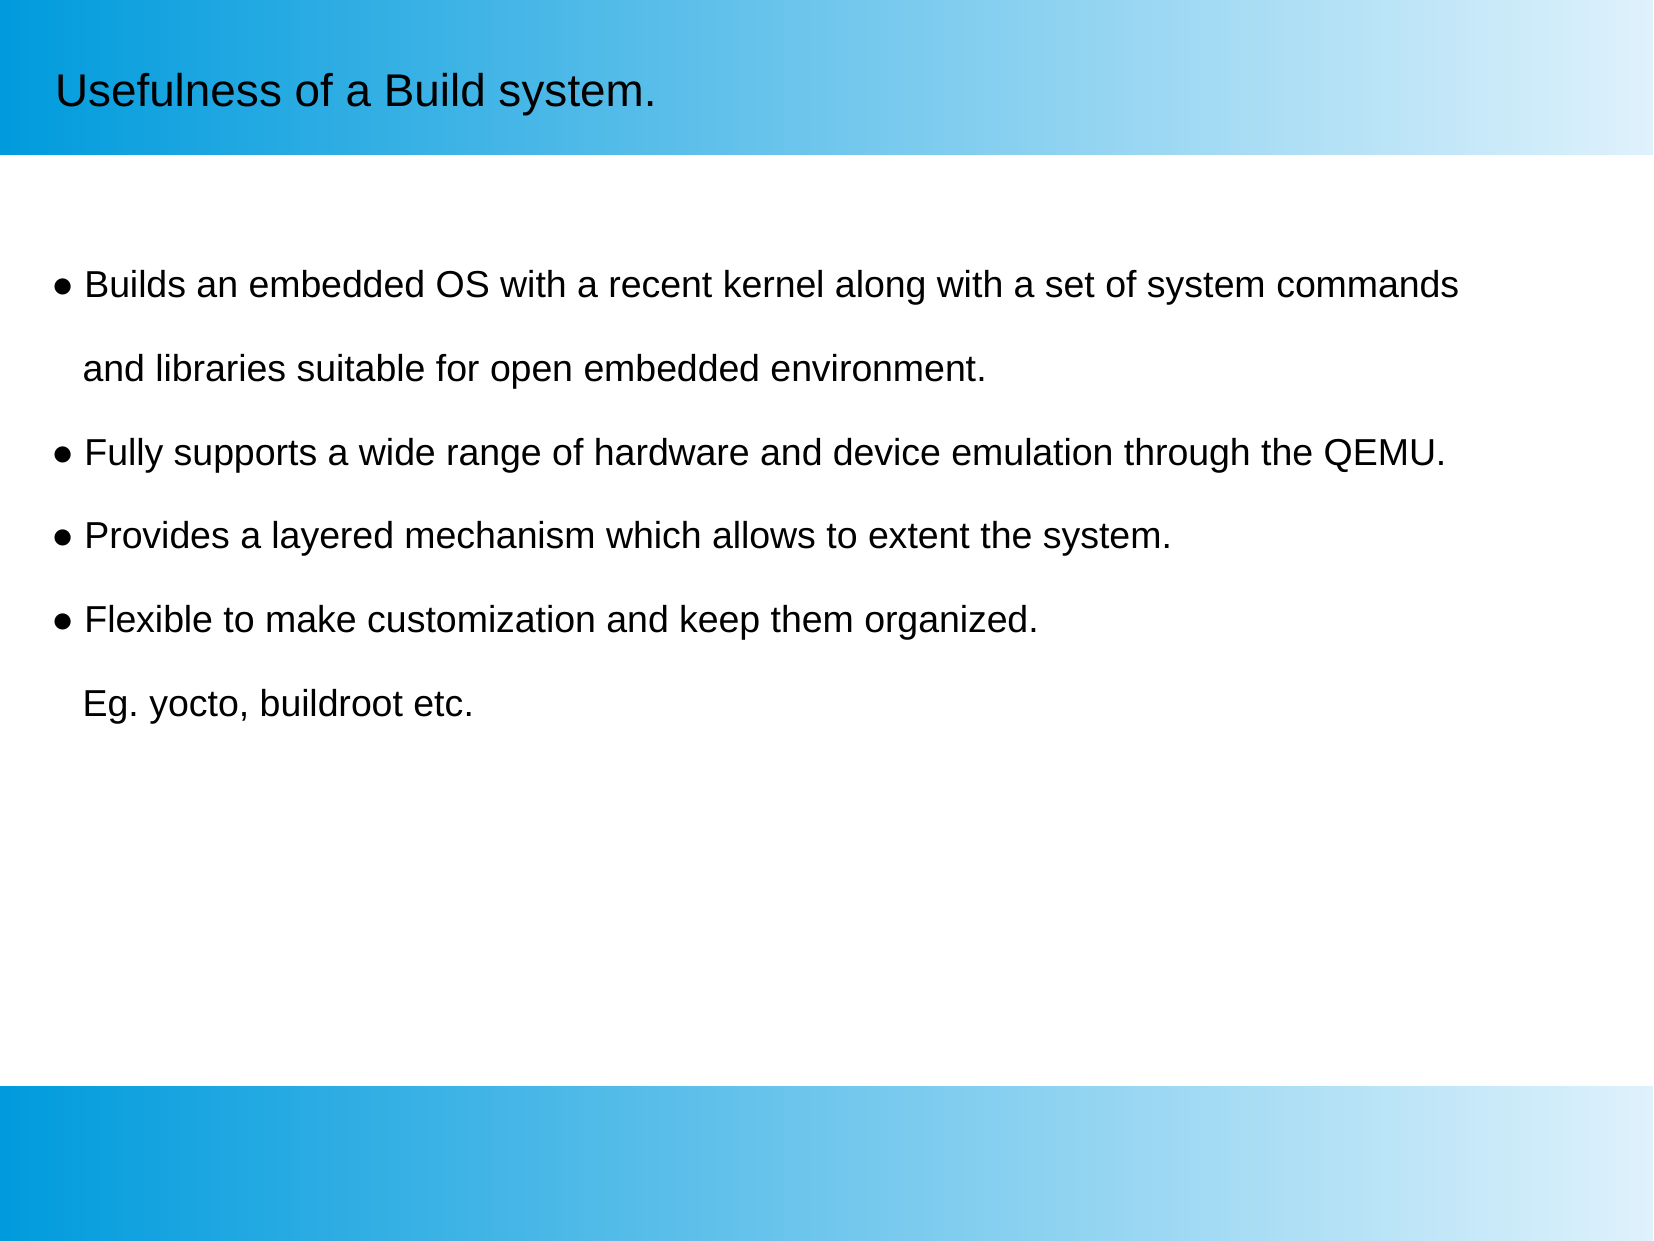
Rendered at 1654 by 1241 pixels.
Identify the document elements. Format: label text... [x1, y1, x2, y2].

text_box ● Builds an embedded OS with a recent kernel along with a set of system commands and libraries suitable for open embedded environment. ● Fully supports a wide range of hardware and device emulation through the QEMU. ● Provides a layered mechanism which allows to extent the system. ● Flexible to make customization and keep them organized. Eg. yocto, buildroot etc. [36, 213, 1515, 733]
text_box Usefulness of a Build system. [40, 57, 1144, 176]
